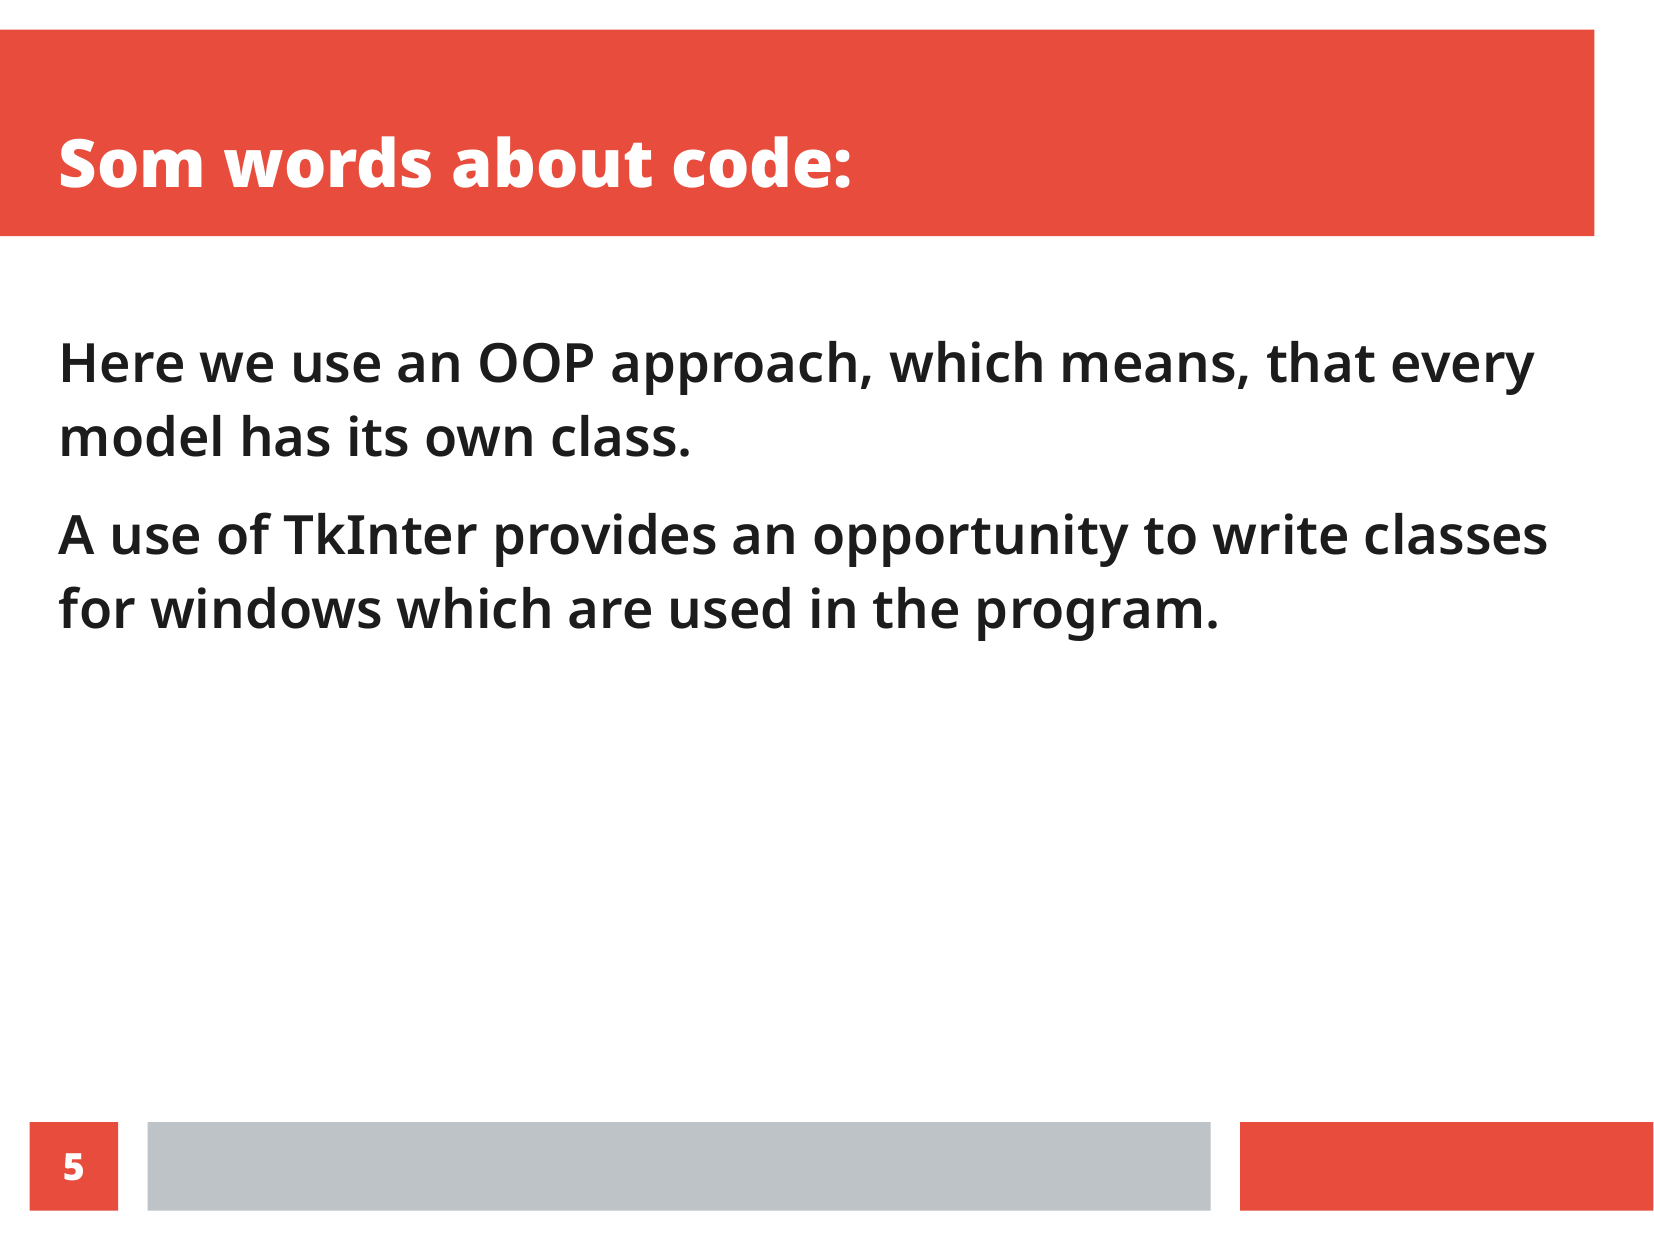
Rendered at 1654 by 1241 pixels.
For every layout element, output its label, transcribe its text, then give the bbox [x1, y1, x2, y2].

list Here we use an OOP approach, which means, that every model has its own class. A use of TkInter provides an opportunity to write classes for windows which are used in the program. [59, 324, 1565, 1093]
title Som words about code: [59, 59, 1595, 207]
